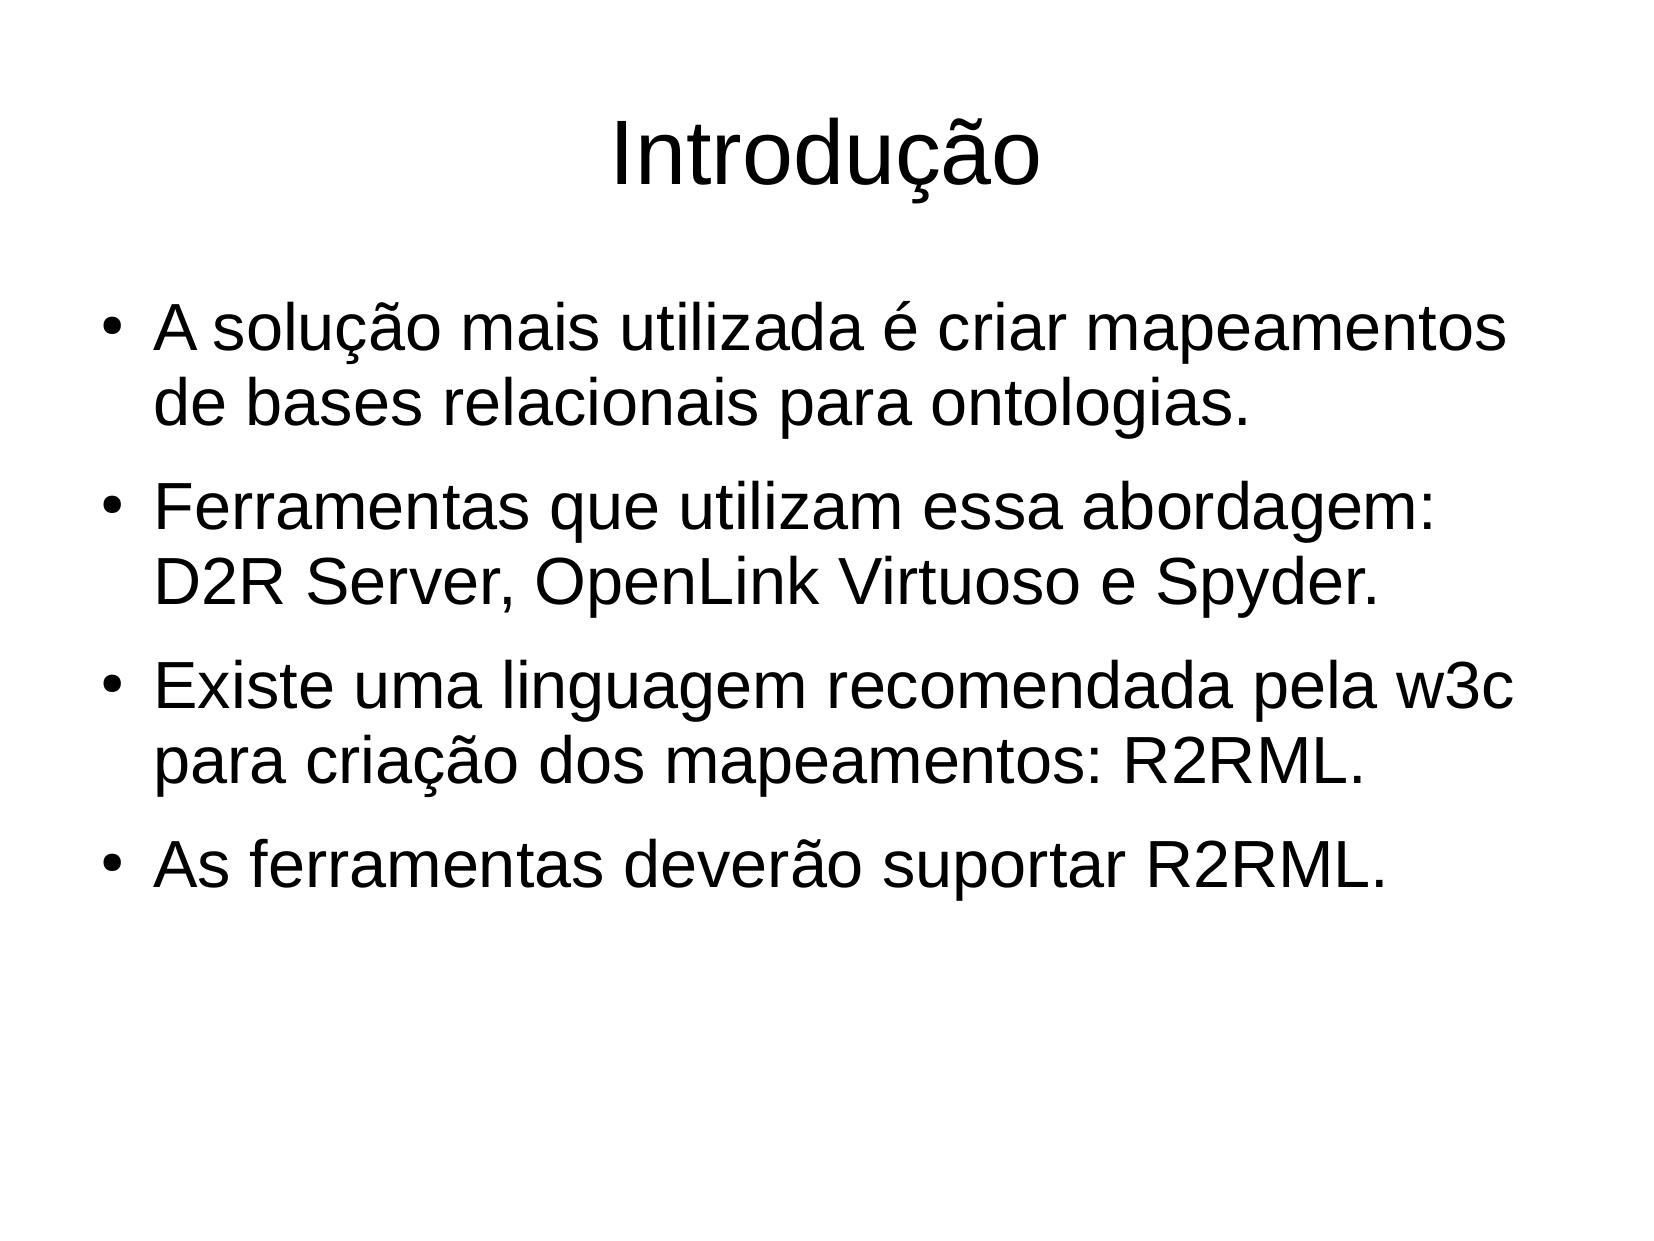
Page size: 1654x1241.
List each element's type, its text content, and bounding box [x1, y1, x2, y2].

title Introdução [82, 56, 1571, 250]
list A solução mais utilizada é criar mapeamentos de bases relacionais para ontologias. Ferramentas que utilizam essa abordagem: D2R Server, OpenLink Virtuoso e Spyder. Existe uma linguagem recomendada pela w3c para criação dos mapeamentos: R2RML. As ferramentas deverão suportar R2RML. [82, 290, 1571, 1094]
